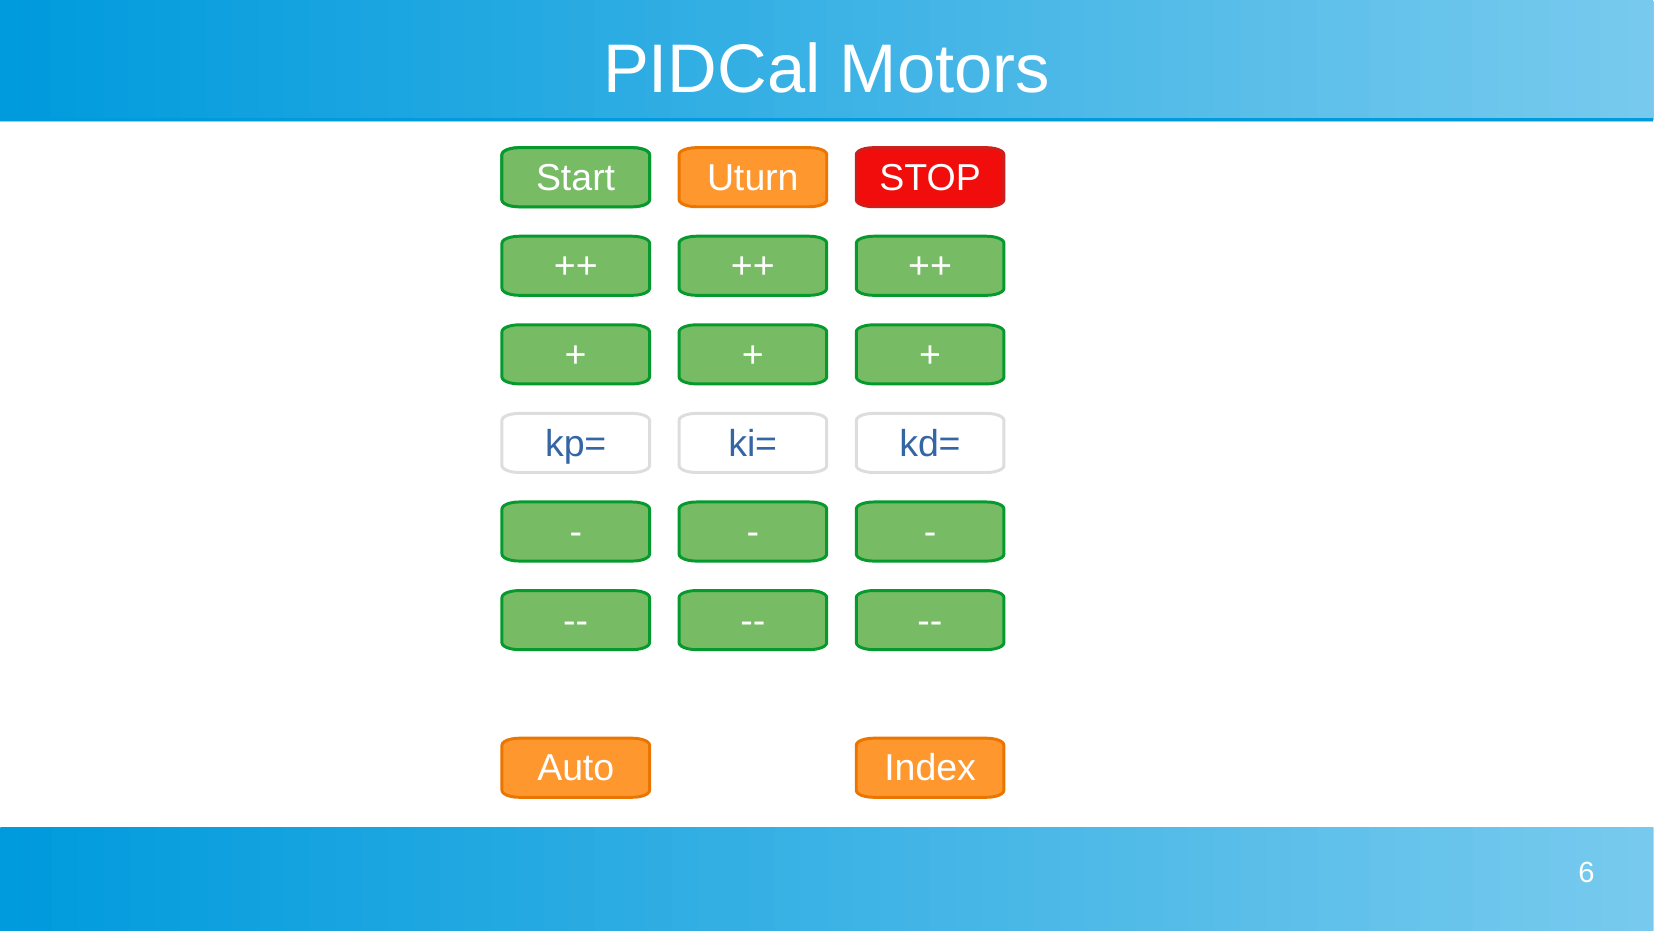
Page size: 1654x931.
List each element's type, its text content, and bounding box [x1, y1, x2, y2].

text_box Auto [501, 738, 650, 798]
text_box Start [501, 147, 650, 207]
text_box -- [856, 590, 1004, 650]
text_box + [856, 324, 1004, 384]
text_box + [679, 324, 827, 384]
text_box ki= [679, 413, 827, 473]
text_box ++ [501, 236, 650, 296]
text_box kd= [856, 413, 1004, 473]
text_box kp= [501, 413, 650, 473]
title PIDCal Motors [59, 29, 1595, 108]
text_box - [679, 501, 827, 562]
text_box STOP [856, 147, 1004, 207]
text_box - [501, 501, 650, 562]
text_box + [501, 324, 650, 384]
text_box - [856, 501, 1004, 562]
text_box Index [856, 738, 1004, 798]
text_box ++ [856, 236, 1004, 296]
text_box -- [679, 590, 827, 650]
text_box ++ [679, 236, 827, 296]
text_box -- [501, 590, 650, 650]
text_box Uturn [679, 147, 827, 207]
